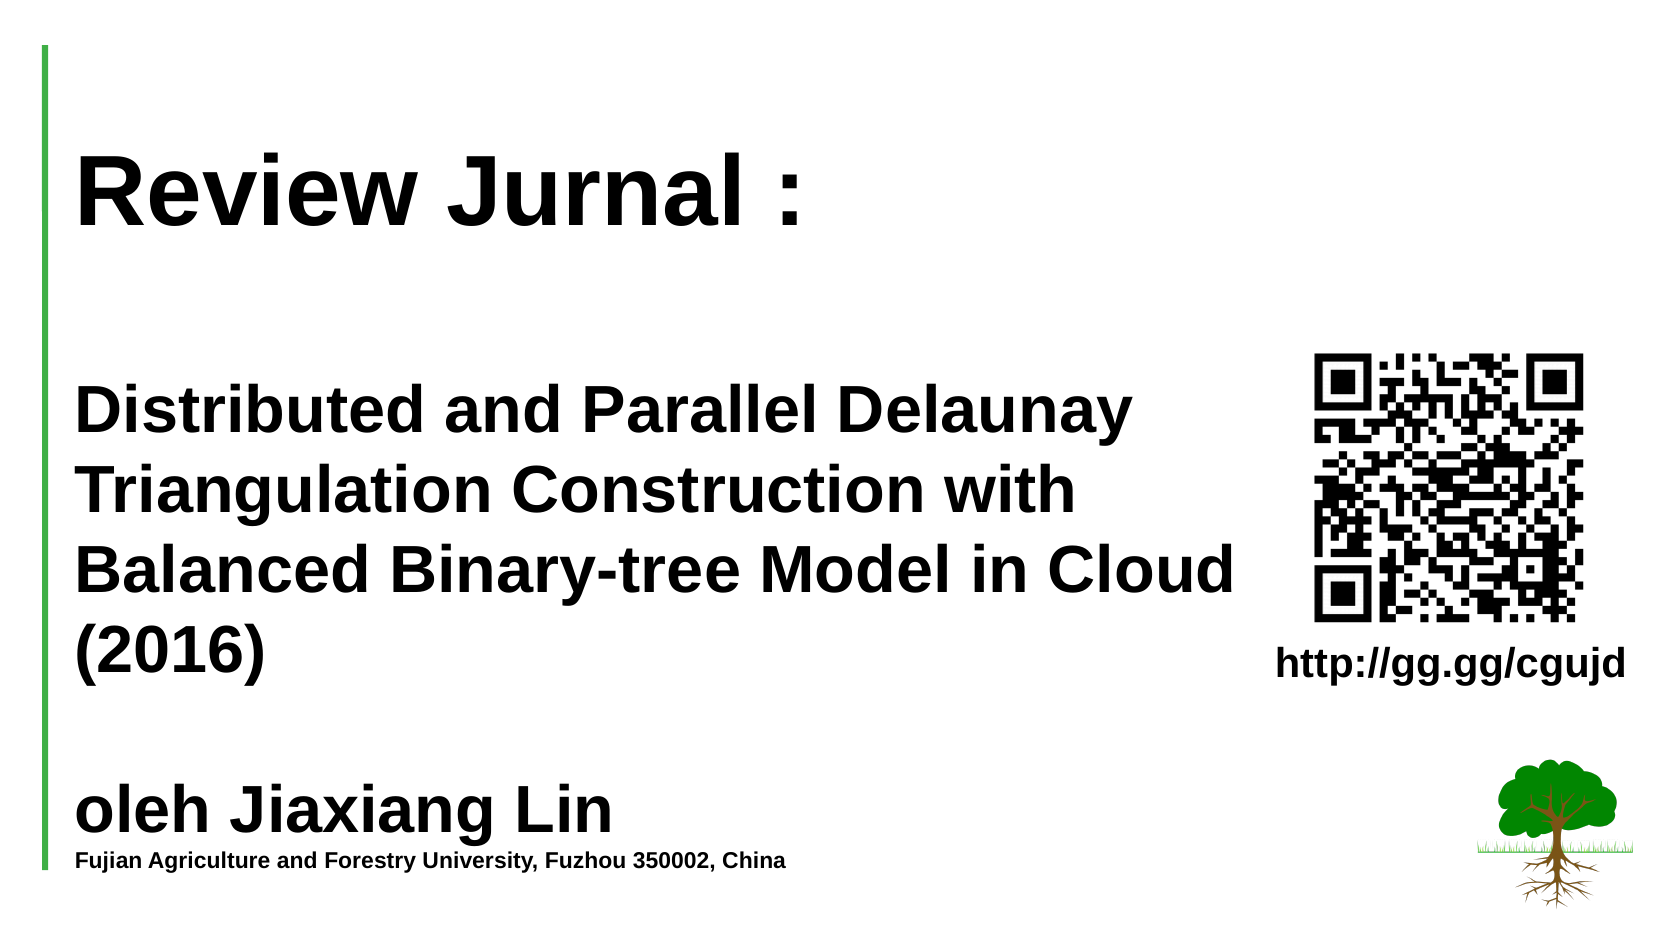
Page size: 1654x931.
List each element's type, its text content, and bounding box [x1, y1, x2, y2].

text_box http://gg.gg/cgujd [1259, 628, 1650, 690]
picture [1470, 752, 1654, 925]
picture [1275, 314, 1624, 628]
text_box Review Jurnal : Distributed and Parallel Delaunay Triangulation Construction with Balanced Binary-tree Model in Cloud (2016) oleh Jiaxiang Lin Fujian Agriculture and Forestry University, Fuzhou 350002, China [59, 118, 1305, 902]
